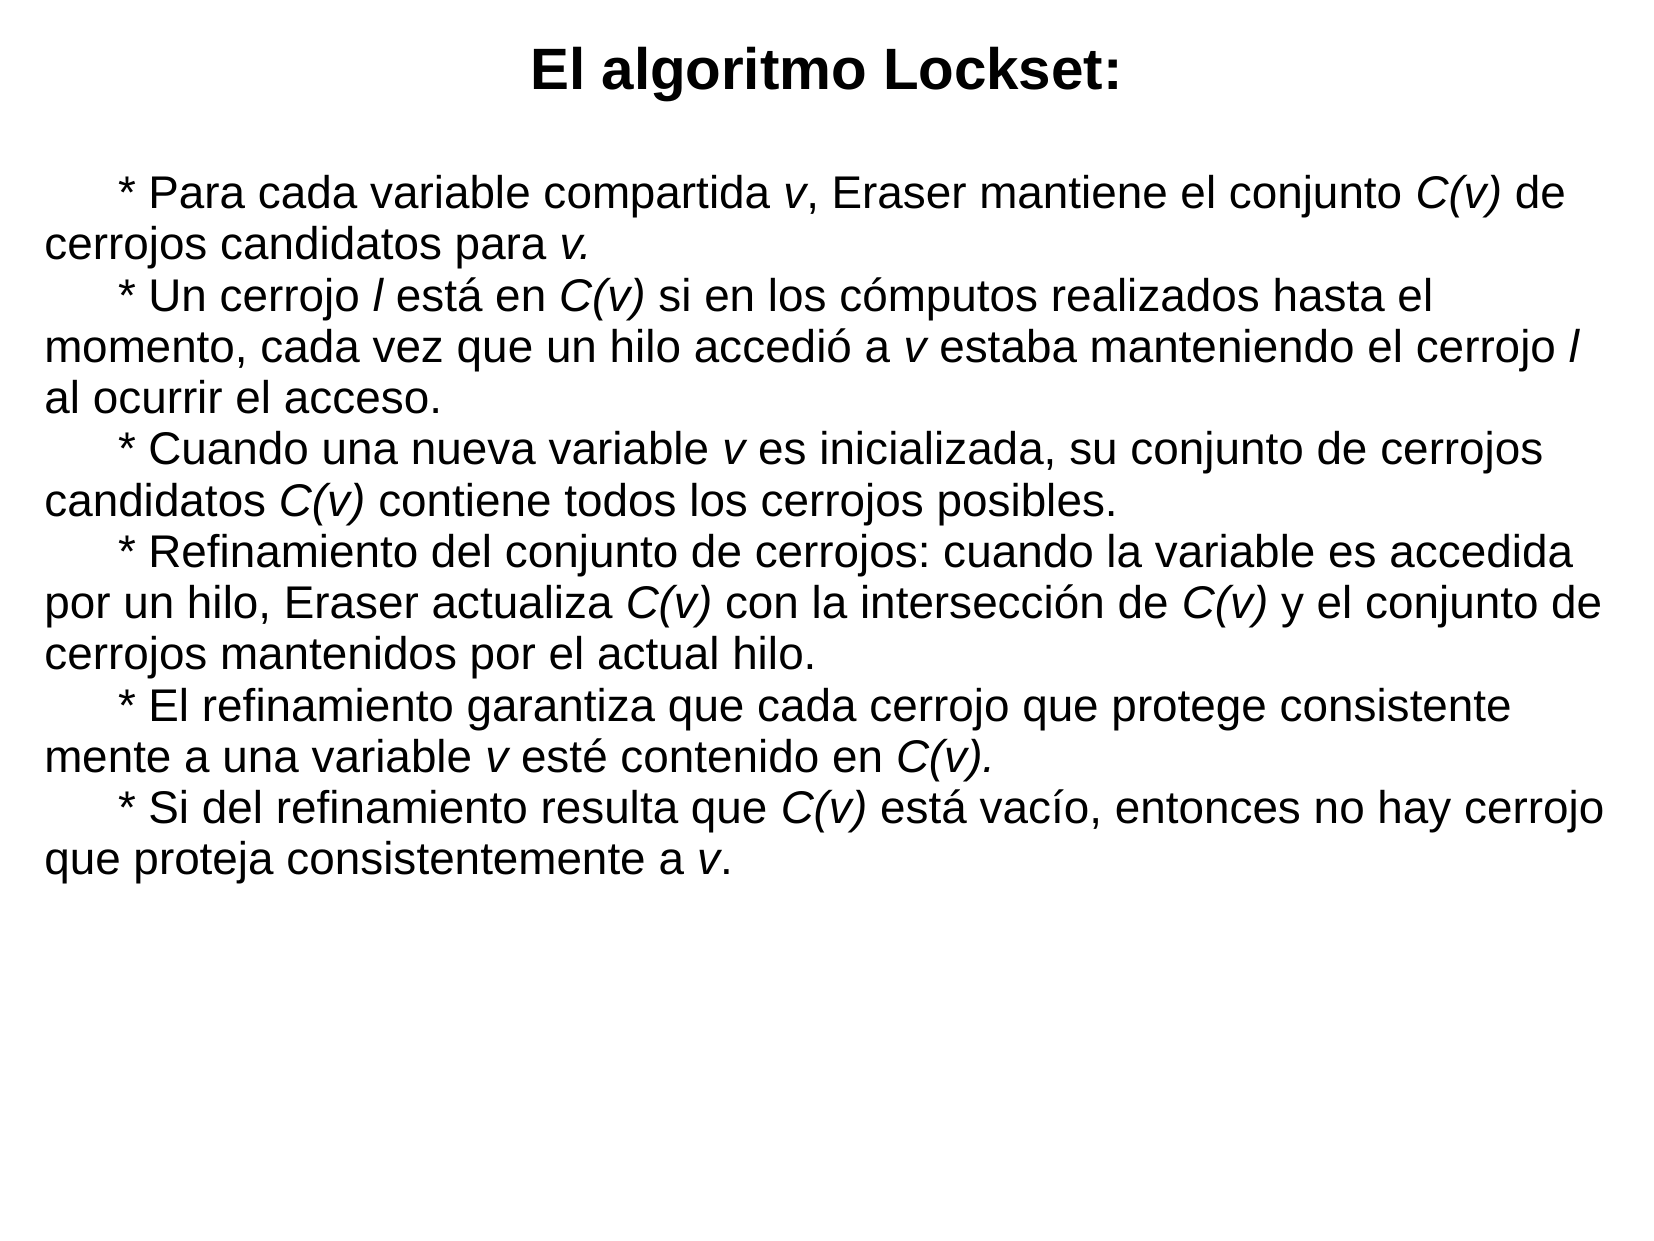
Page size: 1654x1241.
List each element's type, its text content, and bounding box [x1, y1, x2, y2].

text_box El algoritmo Lockset: * Para cada variable compartida v, Eraser mantiene el conjunto C(v) de cerrojos candidatos para v. * Un cerrojo l está en C(v) si en los cómputos realizados hasta el momento, cada vez que un hilo accedió a v estaba manteniendo el cerrojo l al ocurrir el acceso. * Cuando una nueva variable v es inicializada, su conjunto de cerrojos candidatos C(v) contiene todos los cerrojos posibles. * Refinamiento del conjunto de cerrojos: cuando la variable es accedida por un hilo, Eraser actualiza C(v) con la intersección de C(v) y el conjunto de cerrojos mantenidos por el actual hilo. * El refinamiento garantiza que cada cerrojo que protege consistente mente a una variable v esté contenido en C(v). * Si del refinamiento resulta que C(v) está vacío, entonces no hay cerrojo que proteja consistentemente a v. [29, 29, 1625, 1241]
